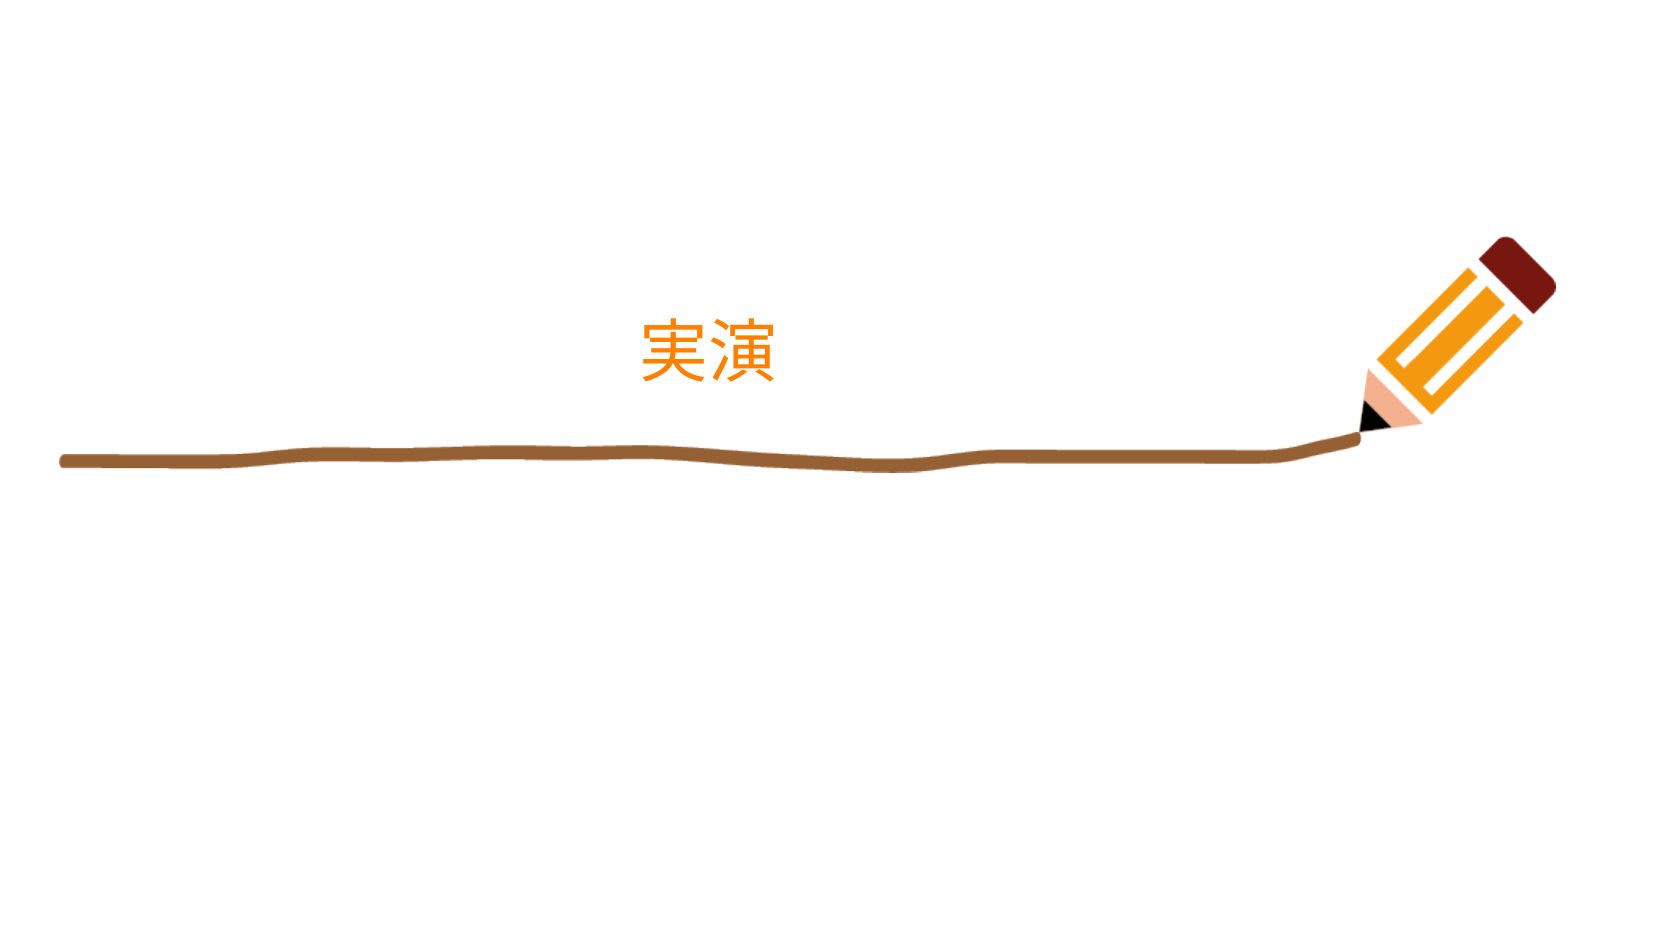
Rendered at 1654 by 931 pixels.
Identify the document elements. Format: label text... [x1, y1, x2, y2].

title 実演 [88, 265, 1329, 429]
picture [59, 236, 1556, 473]
